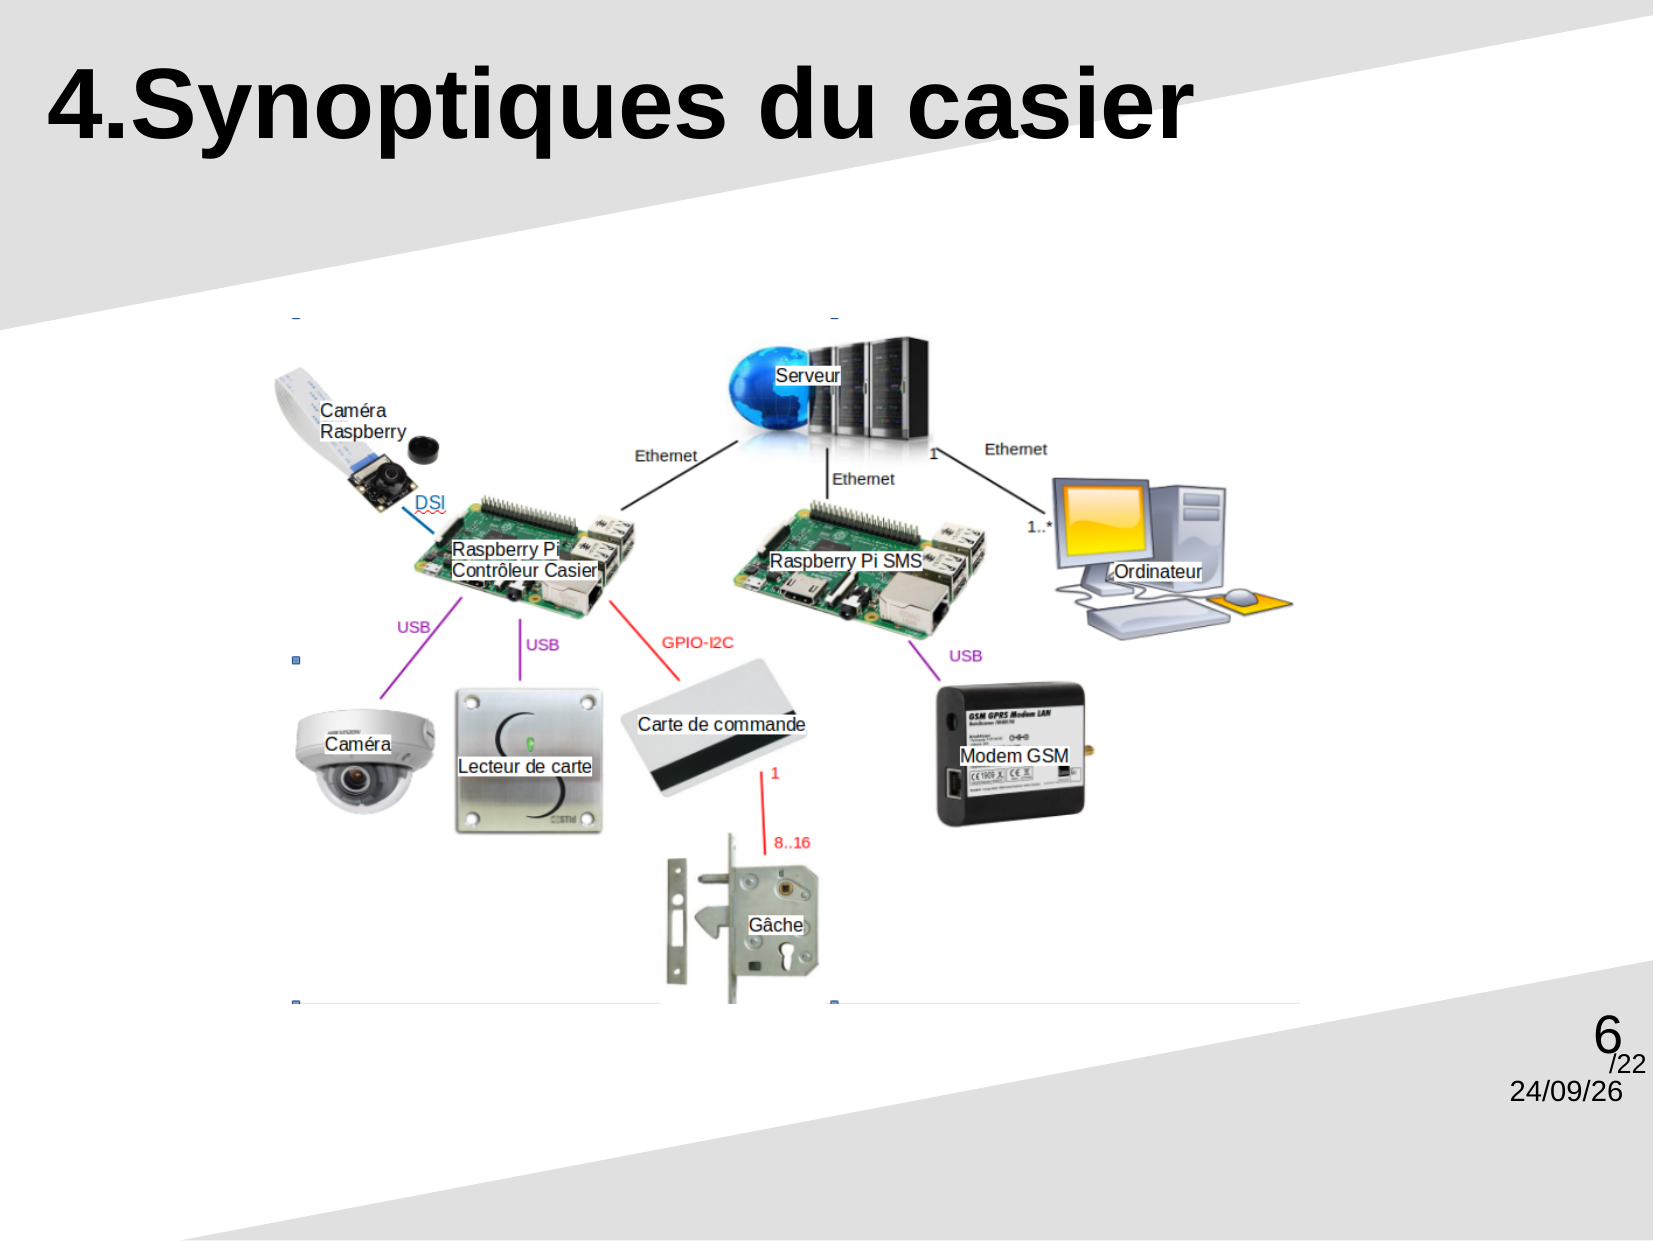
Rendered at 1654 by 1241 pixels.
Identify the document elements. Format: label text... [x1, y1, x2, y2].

text_box /22 [1594, 1041, 1653, 1087]
title 4.Synoptiques du casier [47, 0, 1536, 209]
picture [271, 318, 1300, 1004]
